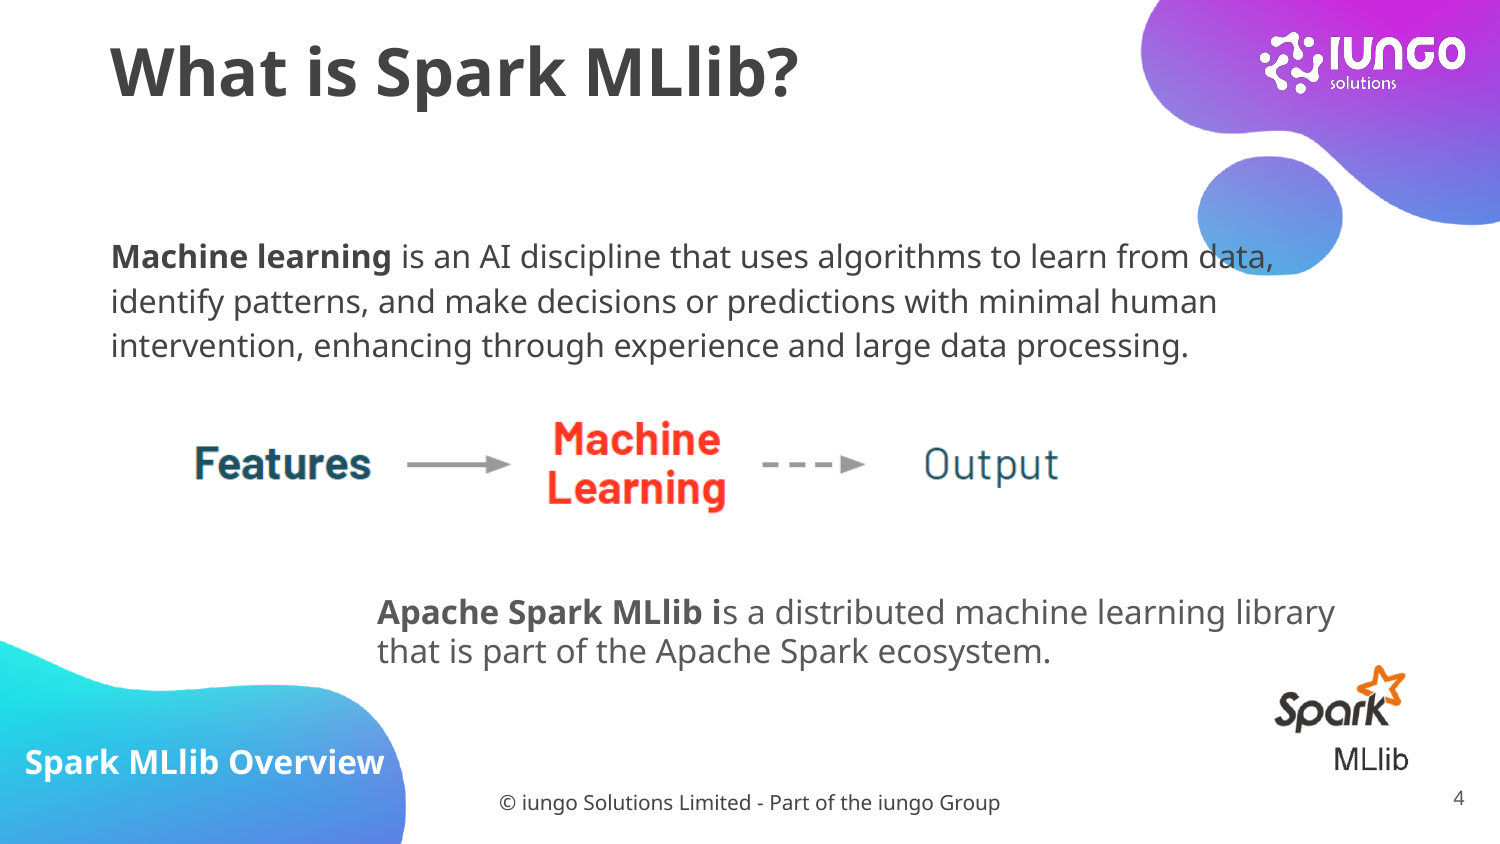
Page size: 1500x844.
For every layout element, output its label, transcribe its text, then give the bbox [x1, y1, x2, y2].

picture [0, 0, 1500, 844]
title What is Spark MLlib? [95, 30, 924, 125]
slide_number <number> [1389, 764, 1480, 830]
subtitle Spark MLlib Overview [9, 719, 411, 844]
list Machine learning is an AI discipline that uses algorithms to learn from data, identify patterns, and make decisions or predictions with minimal human intervention, enhancing through experience and large data processing. [95, 215, 1390, 381]
text_box Apache Spark MLlib is a distributed machine learning library that is part of the Apache Spark ecosystem. [362, 575, 1370, 692]
